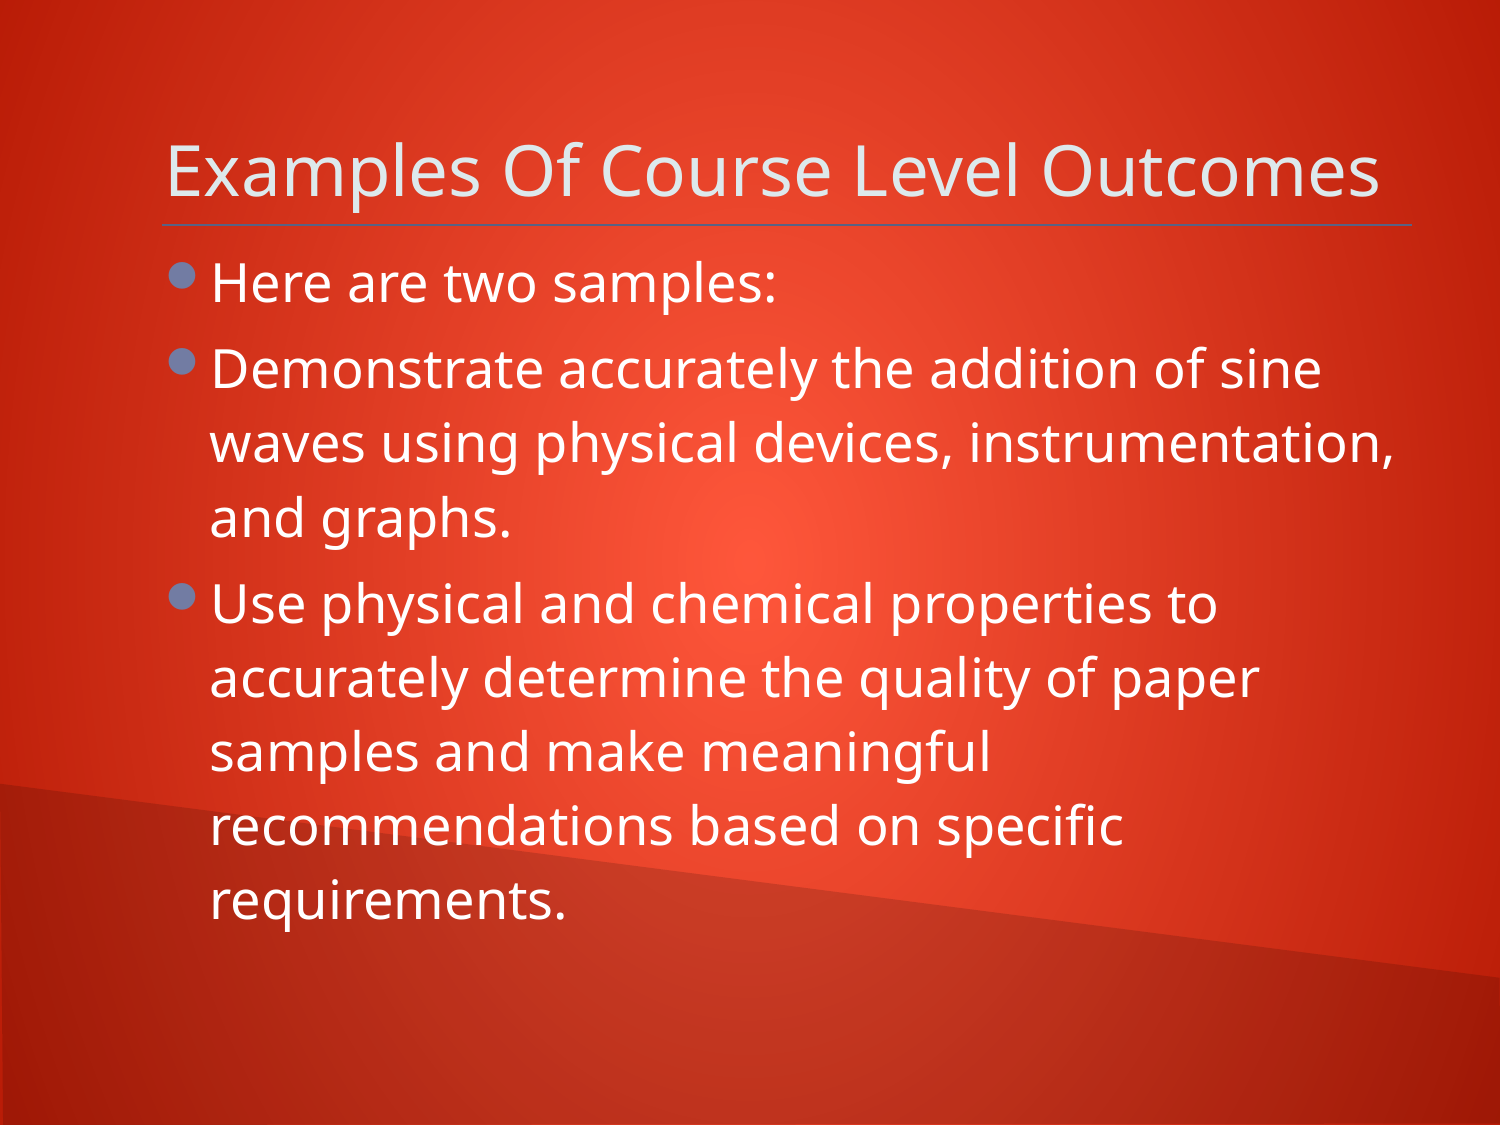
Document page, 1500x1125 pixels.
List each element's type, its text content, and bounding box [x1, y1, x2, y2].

list Here are two samples: Demonstrate accurately the addition of sine waves using physical devices, instrumentation, and graphs. Use physical and chemical properties to accurately determine the quality of paper samples and make meaningful recommendations based on specific requirements. [150, 237, 1425, 988]
title Examples Of Course Level Outcomes [150, 45, 1425, 233]
